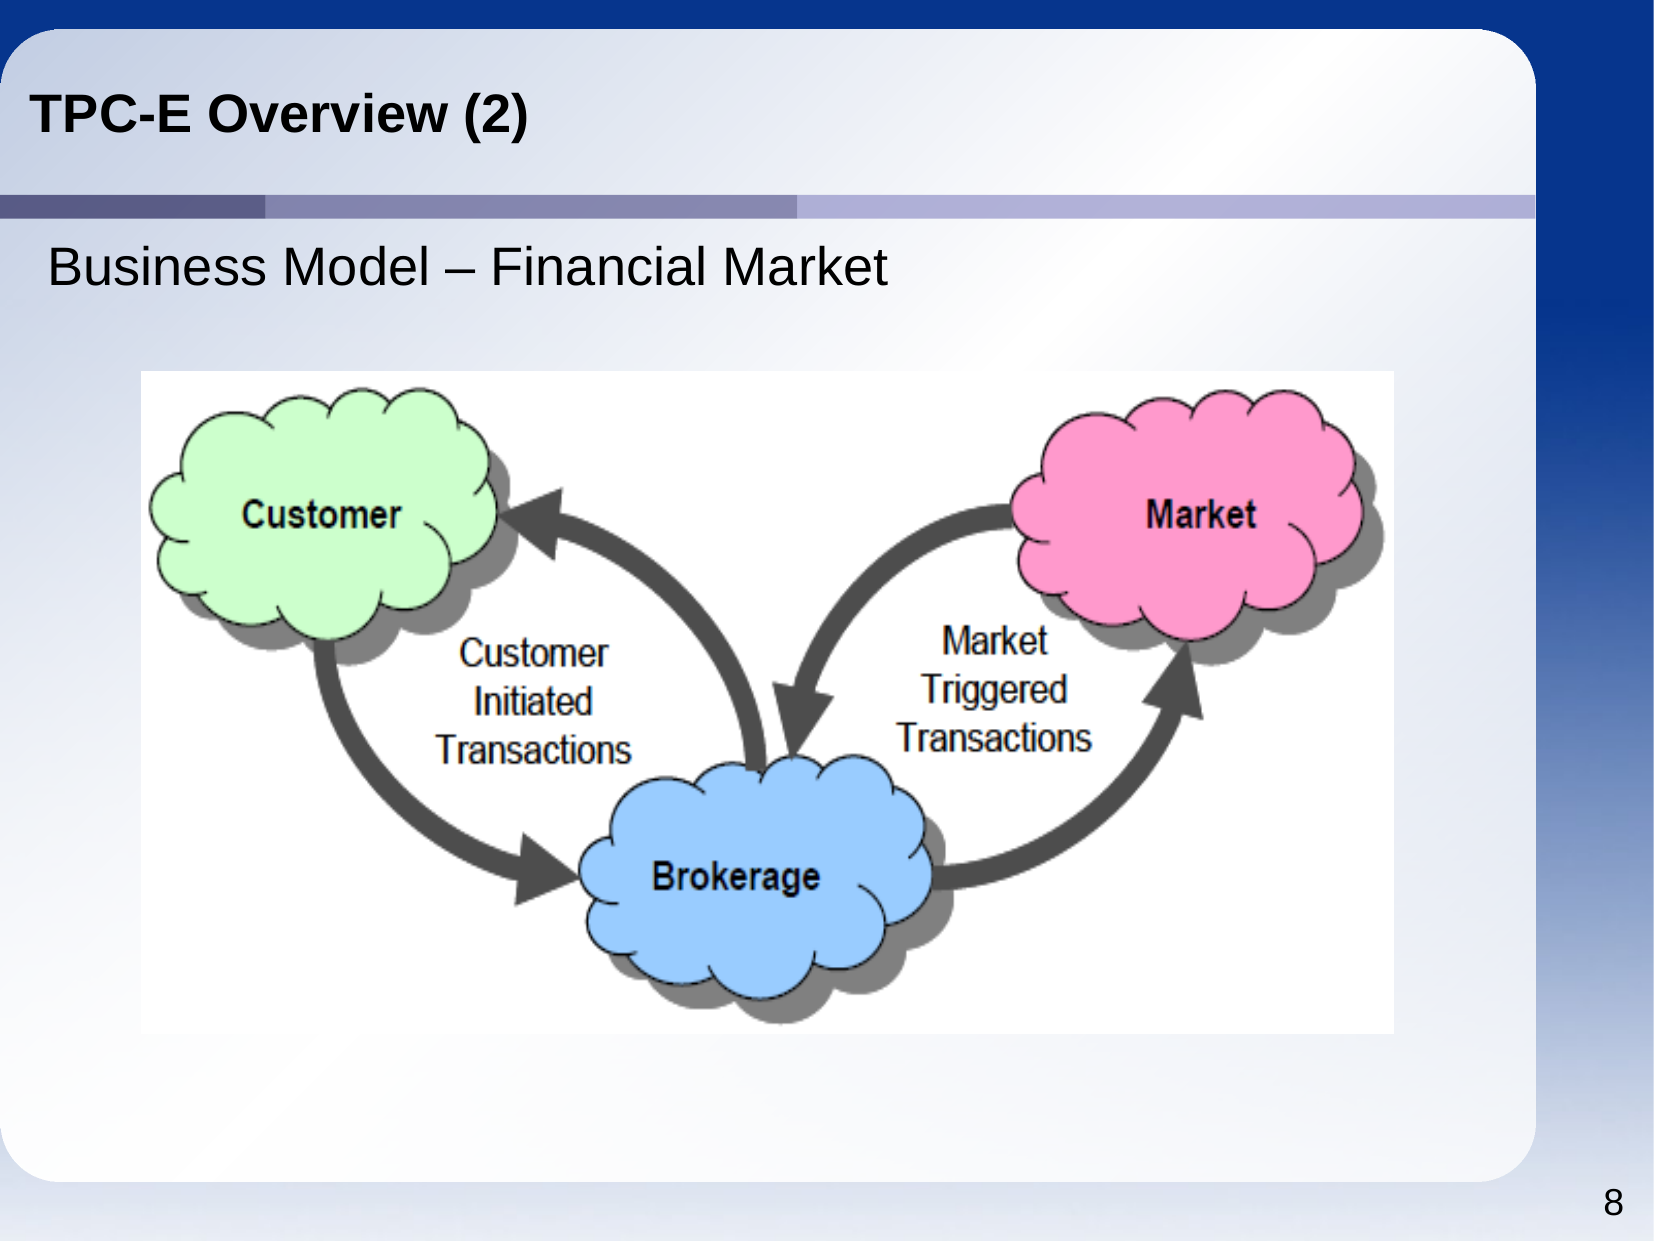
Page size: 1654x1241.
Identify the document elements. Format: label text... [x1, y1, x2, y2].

picture [141, 371, 1394, 1034]
picture [0, 0, 1654, 1241]
list Business Model – Financial Market [29, 236, 1506, 1152]
title TPC-E Overview (2) [29, 49, 1506, 178]
